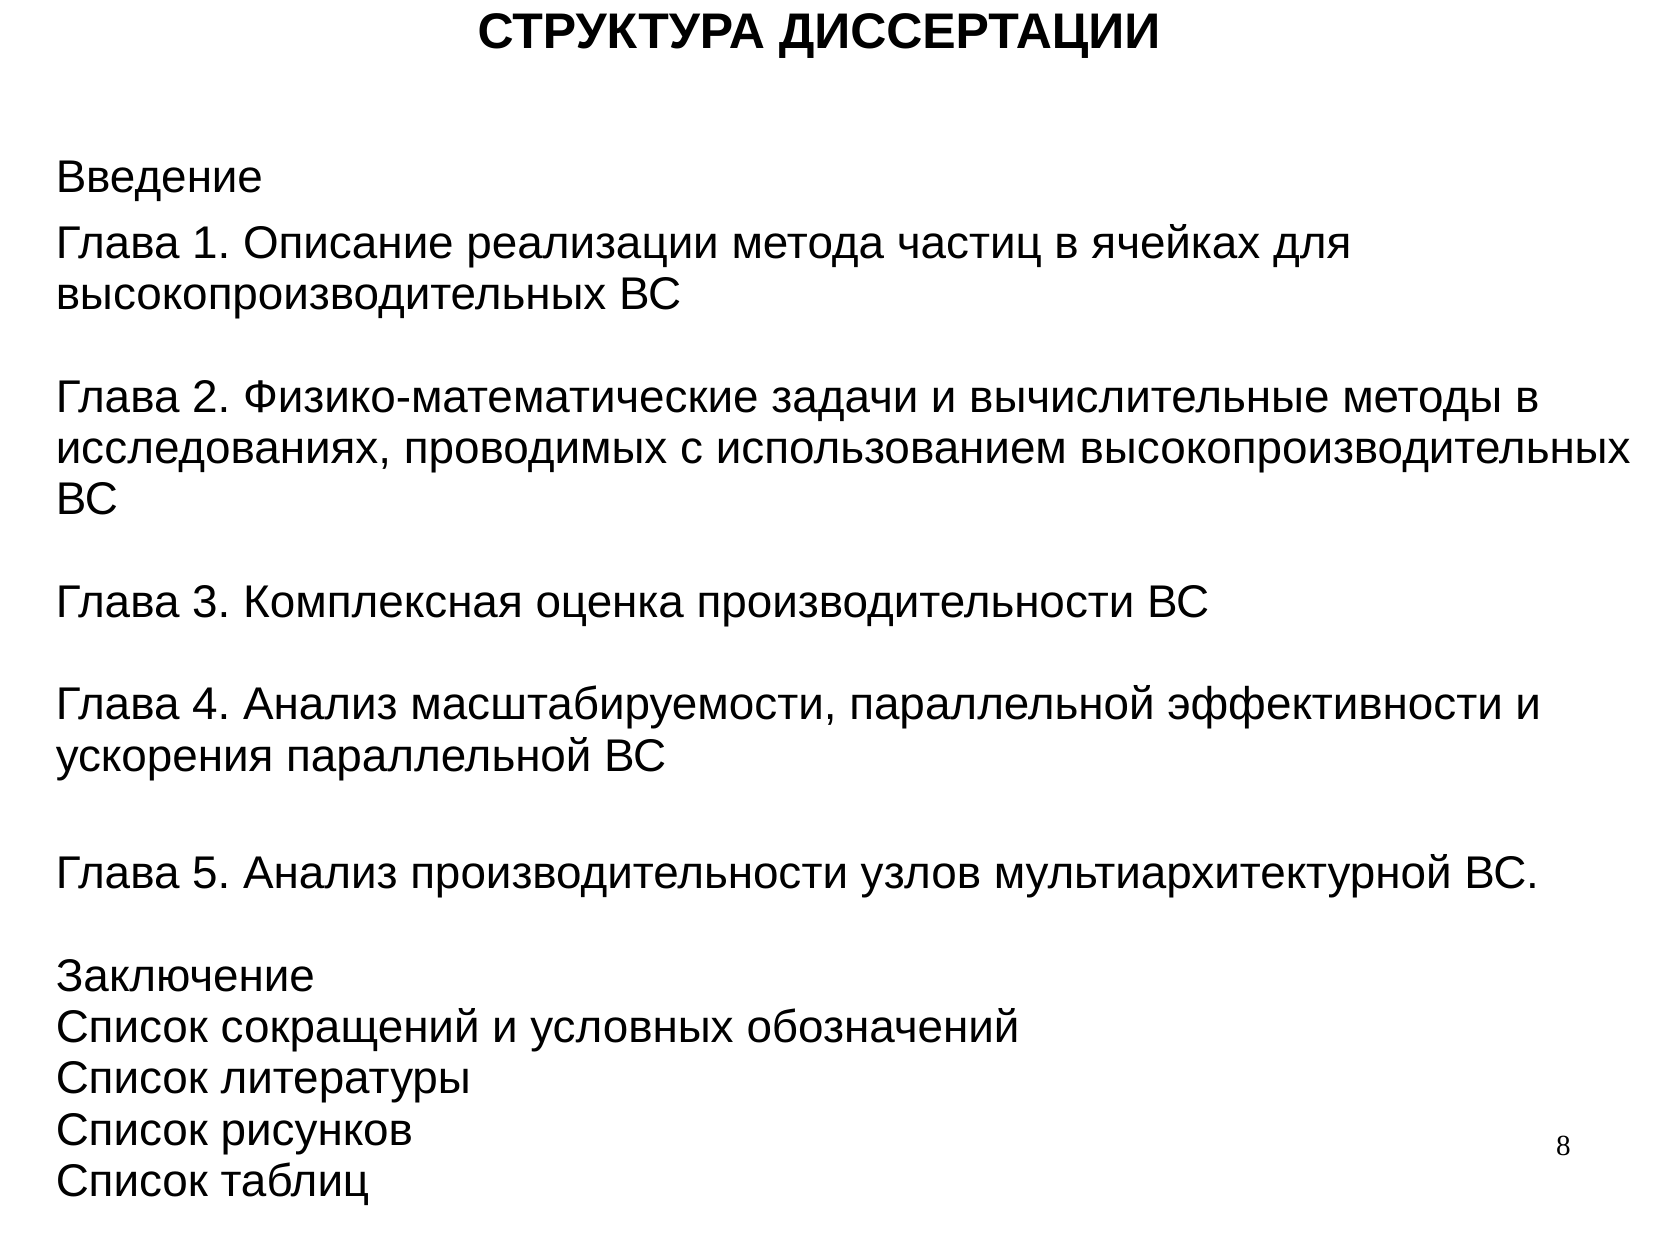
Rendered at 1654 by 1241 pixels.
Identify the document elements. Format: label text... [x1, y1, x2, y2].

title СТРУКТУРА ДИССЕРТАЦИИ [75, 0, 1564, 136]
list Введение Глава 1. Описание реализации метода частиц в ячейках для высокопроизводительных ВС Глава 2. Физико-математические задачи и вычислительные методы в исследованиях, проводимых с использованием высокопроизводительных ВС Глава 3. Комплексная оценка производительности ВС Глава 4. Анализ масштабируемости, параллельной эффективности и ускорения параллельной ВС Глава 5. Анализ производительности узлов мультиархитектурной ВС. Заключение Список сокращений и условных обозначений Список литературы Список рисунков Список таблиц [0, 150, 1654, 1216]
